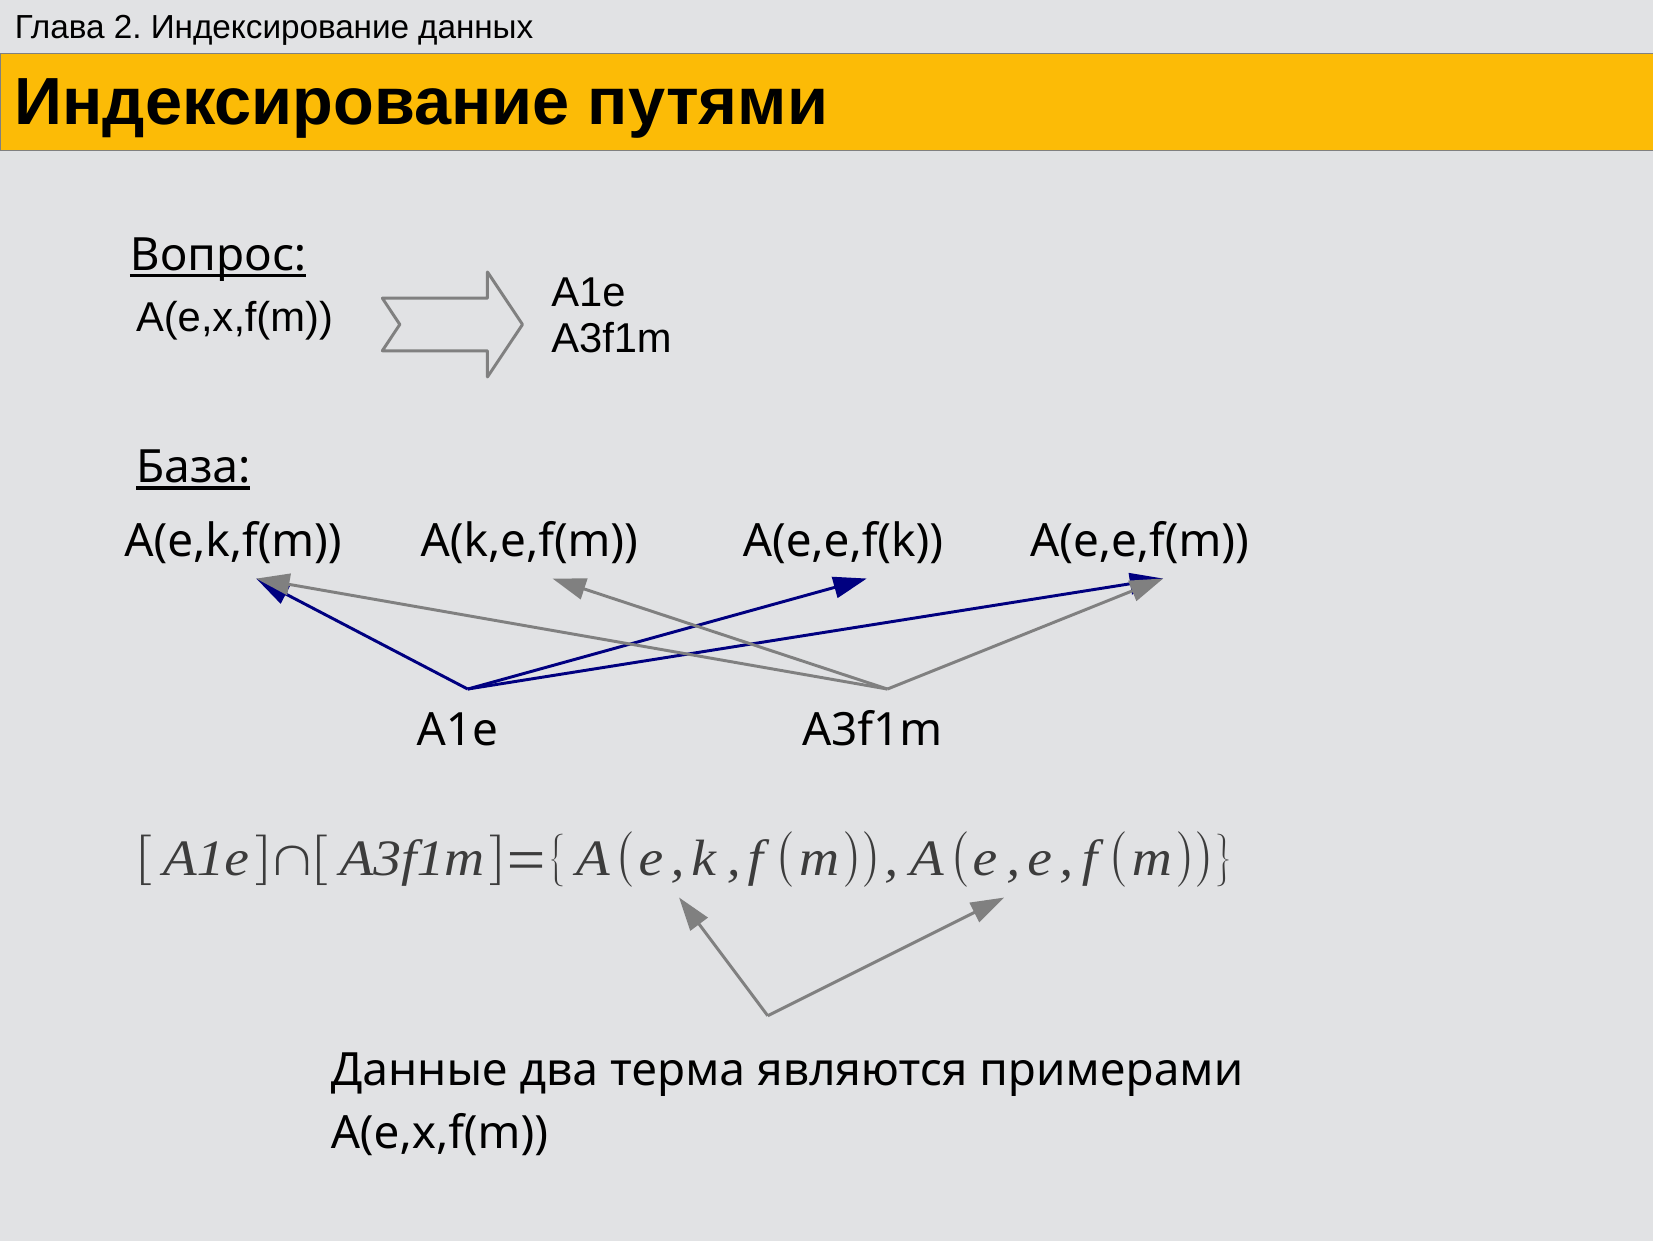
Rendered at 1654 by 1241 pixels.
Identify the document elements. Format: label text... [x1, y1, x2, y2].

text_box A(e,e,f(m)) [1015, 499, 1311, 579]
text_box Данные два терма являются примерами A(e,x,f(m)) [313, 1026, 1456, 1154]
text_box Глава 2. Индексирование данных [0, 1, 465, 58]
chart [130, 827, 1242, 890]
text_box A(e,k,f(m)) [109, 499, 404, 579]
text_box Индексирование путями [0, 53, 1653, 151]
text_box A1e [401, 689, 534, 768]
text_box A1e A3f1m [536, 261, 715, 390]
text_box Вопрос: [115, 213, 391, 293]
text_box A(k,e,f(m)) [405, 499, 700, 579]
text_box База: [121, 426, 397, 506]
text_box A3f1m [787, 689, 988, 768]
text_box A(e,e,f(k)) [728, 499, 1006, 579]
text_box A(e,x,f(m)) [121, 293, 391, 359]
